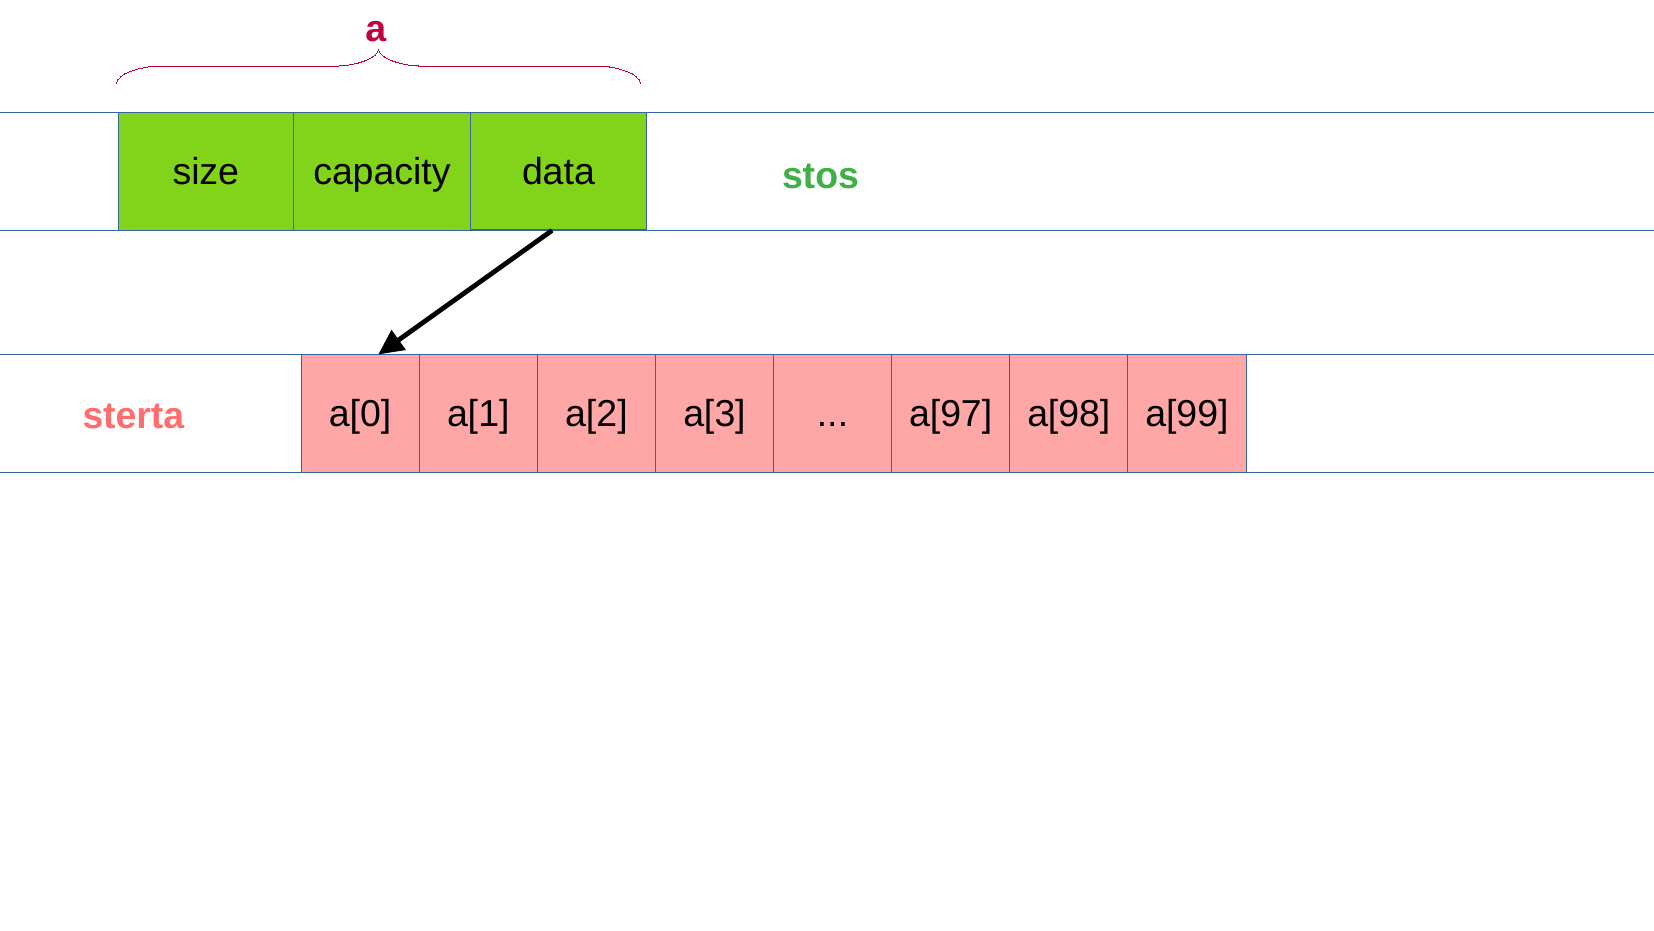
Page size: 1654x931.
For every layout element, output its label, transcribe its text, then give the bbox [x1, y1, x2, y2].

text_box sterta [67, 387, 263, 444]
text_box a[99] [1127, 354, 1247, 473]
text_box data [470, 112, 647, 230]
text_box a[3] [655, 354, 773, 473]
text_box stos [767, 147, 962, 205]
text_box size [118, 112, 293, 231]
text_box a[0] [301, 354, 419, 473]
text_box a[98] [1009, 354, 1127, 473]
text_box a[1] [419, 354, 537, 473]
text_box a[97] [891, 354, 1009, 473]
text_box a[2] [537, 354, 655, 473]
text_box capacity [293, 112, 471, 231]
text_box ... [773, 354, 891, 473]
text_box a [328, 0, 424, 57]
